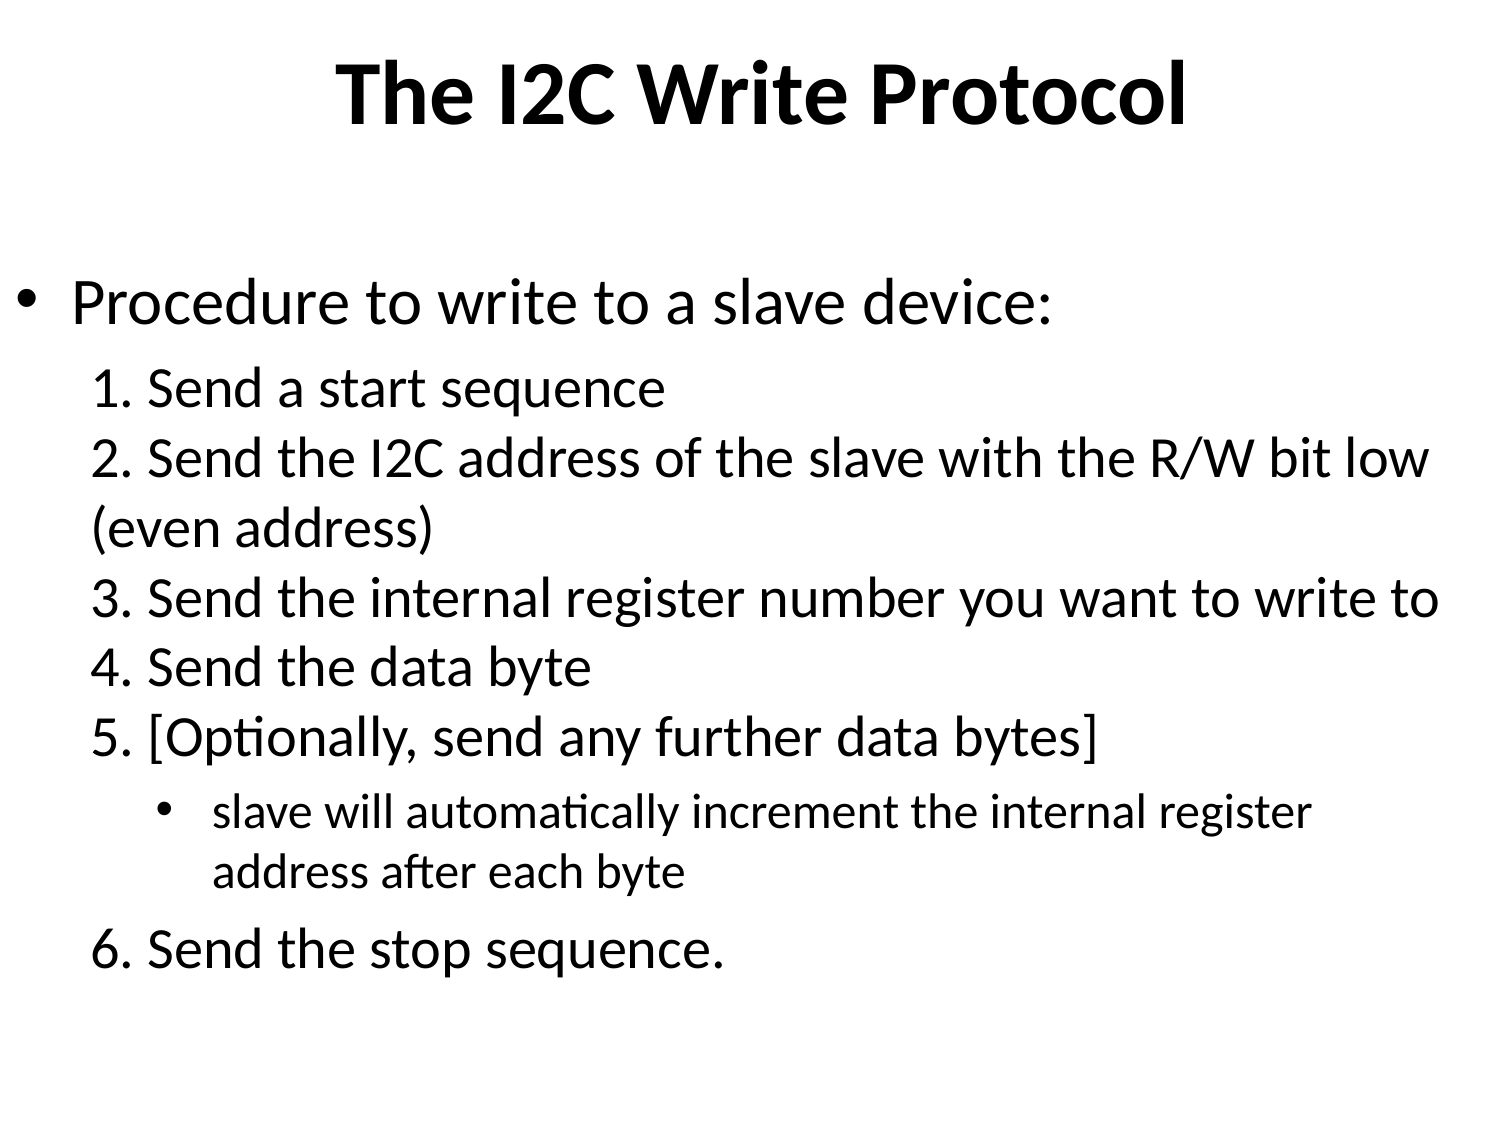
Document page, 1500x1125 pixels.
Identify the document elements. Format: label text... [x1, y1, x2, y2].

list Procedure to write to a slave device: 1. Send a start sequence 2. Send the I2C address of the slave with the R/W bit low (even address) 3. Send the internal register number you want to write to 4. Send the data byte 5. [Optionally, send any further data bytes] slave will automatically increment the internal register address after each byte 6. Send the stop sequence. [0, 249, 1488, 1038]
title The I2C Write Protocol [87, 0, 1438, 182]
